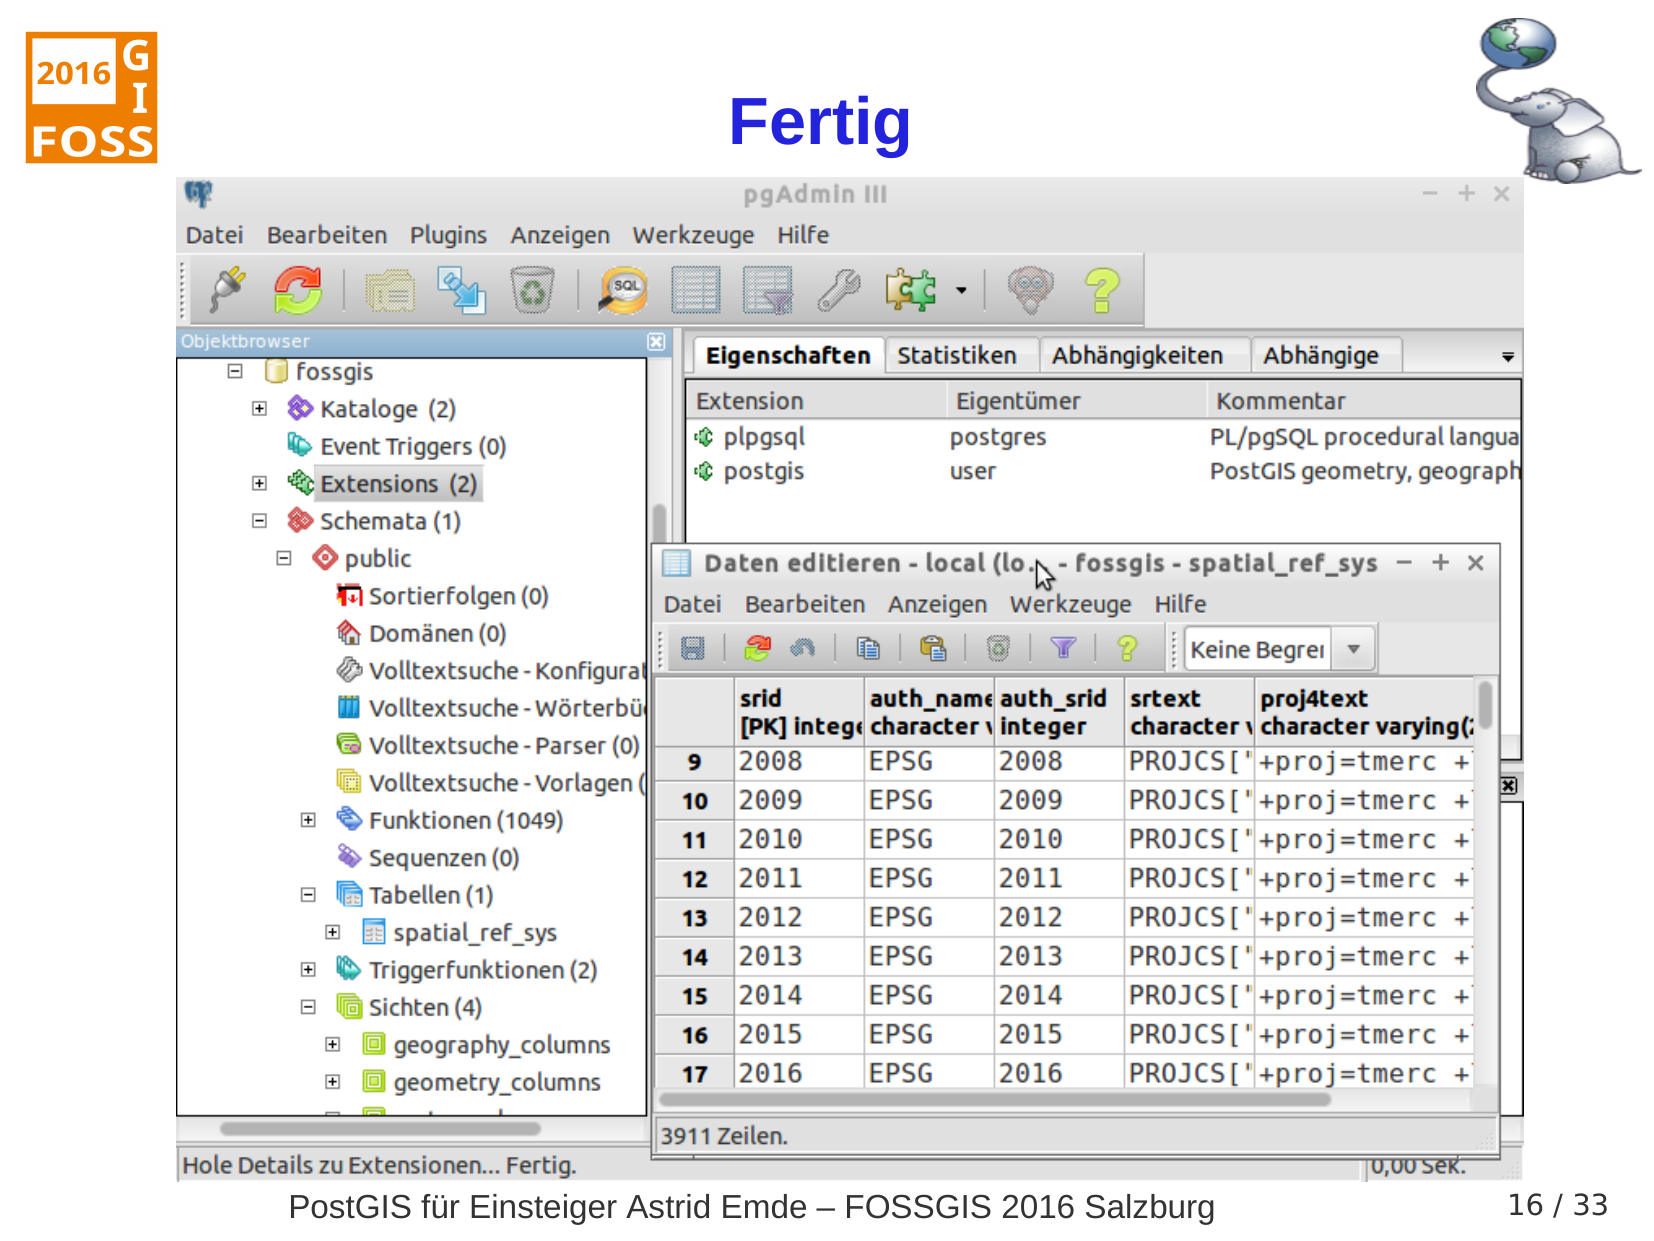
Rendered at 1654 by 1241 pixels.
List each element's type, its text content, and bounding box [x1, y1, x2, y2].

picture [17, 23, 166, 172]
picture [176, 177, 1524, 1182]
title Fertig [76, 47, 1565, 195]
picture [1476, 18, 1642, 184]
